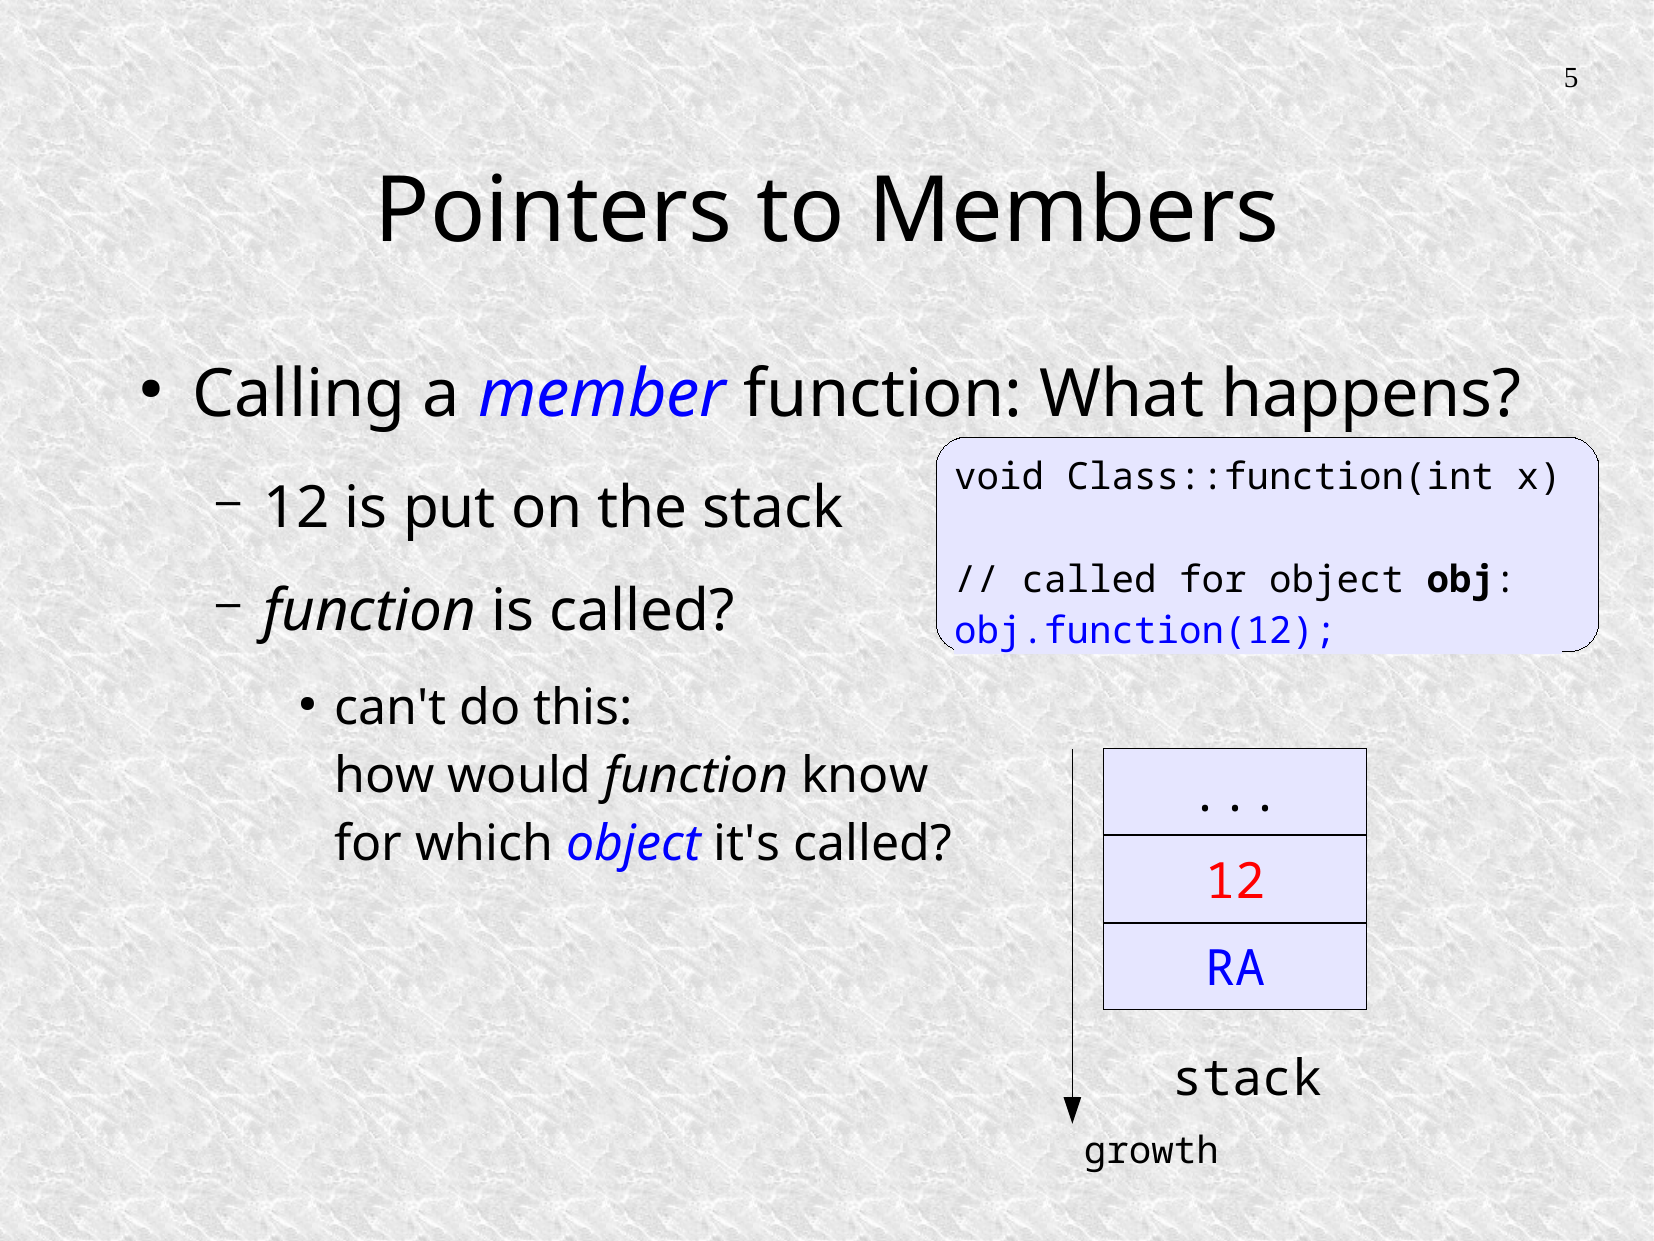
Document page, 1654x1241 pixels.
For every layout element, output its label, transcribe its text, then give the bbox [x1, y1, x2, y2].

text_box [1534, 437, 1599, 652]
text_box stack [1172, 1041, 1323, 1102]
text_box 12 [1103, 835, 1367, 923]
text_box RA [1103, 923, 1367, 1010]
title Pointers to Members [121, 102, 1534, 311]
list Calling a member function: What happens? 12 is put on the stack function is called? can't do this: how would function know for which object it's called? [121, 344, 1534, 1127]
text_box ... [1103, 748, 1367, 835]
picture [0, 0, 1654, 1241]
text_box void Class::function(int x) // called for object obj: obj.function(12); [954, 450, 1562, 635]
text_box growth [1083, 1123, 1219, 1169]
